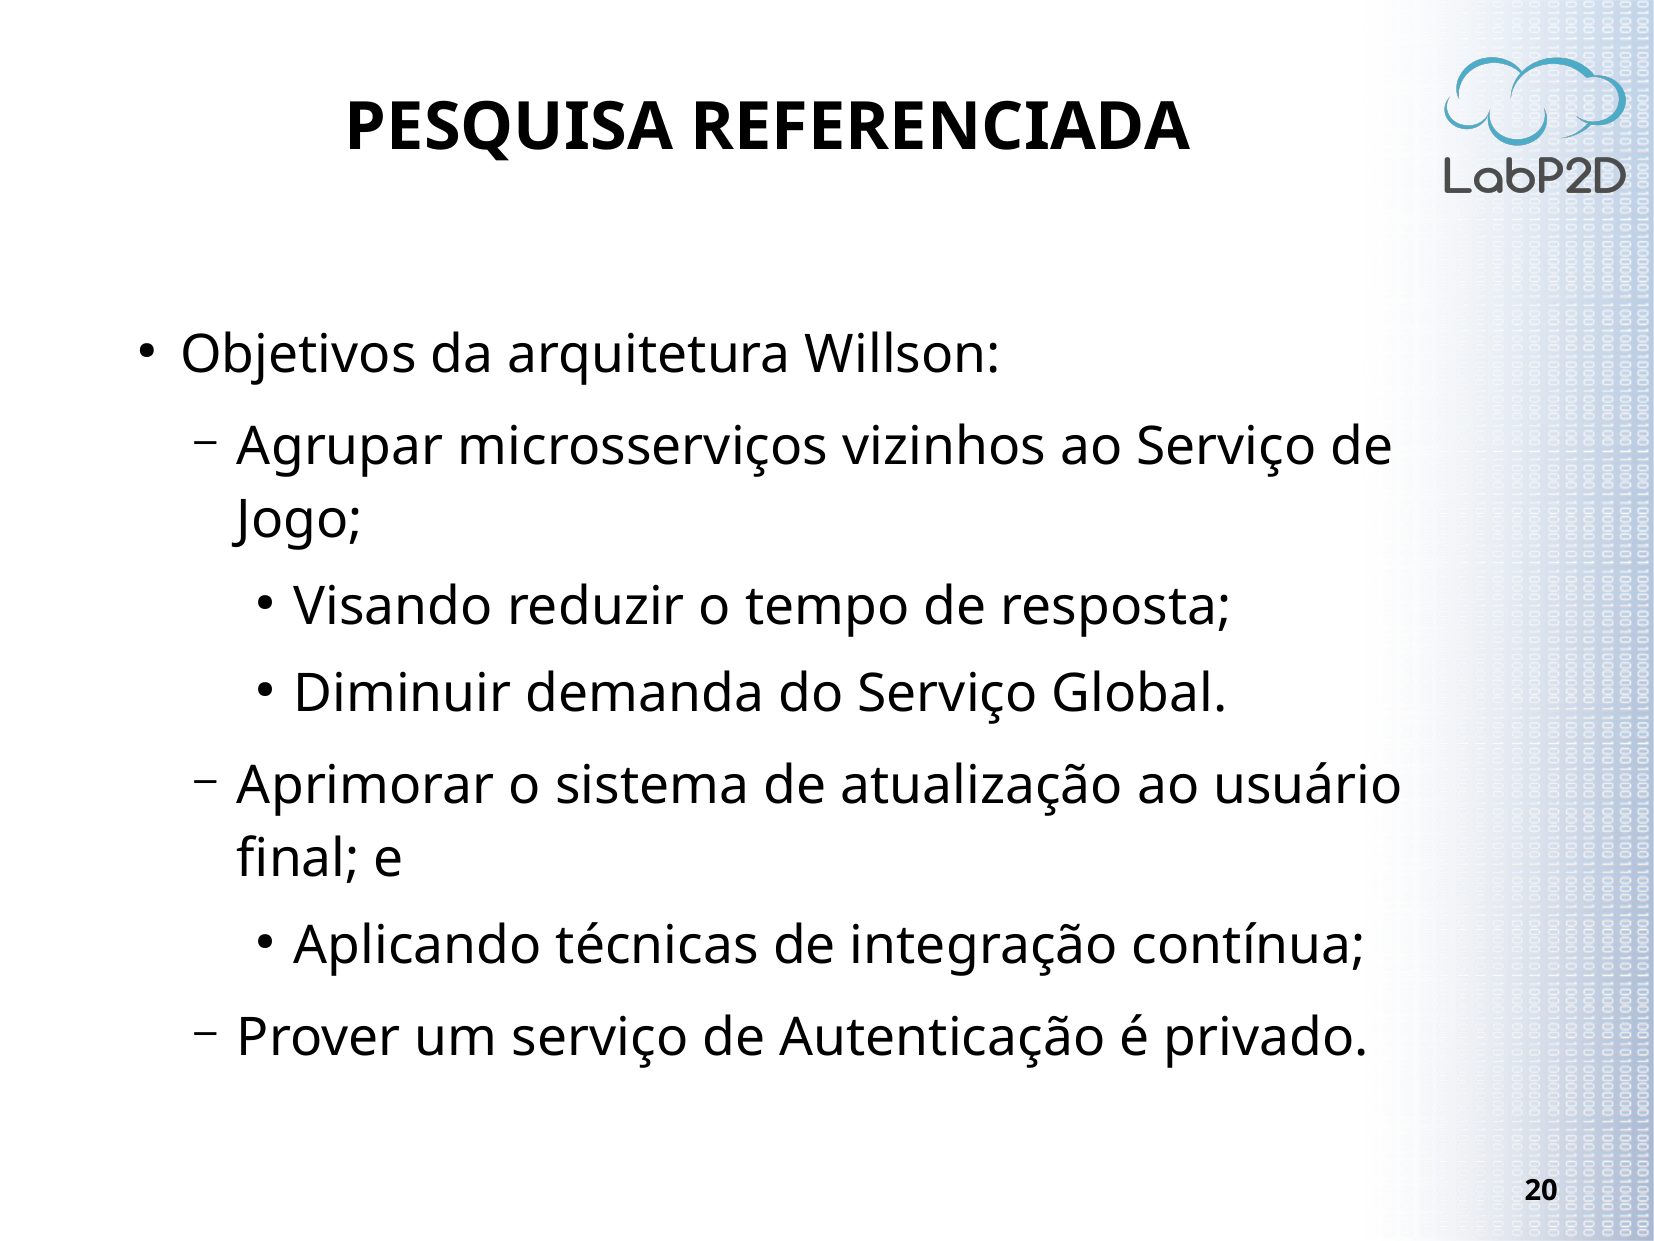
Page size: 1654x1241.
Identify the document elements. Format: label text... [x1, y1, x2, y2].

list Objetivos da arquitetura Willson: Agrupar microsserviços vizinhos ao Serviço de Jogo; Visando reduzir o tempo de resposta; Diminuir demanda do Serviço Global. Aprimorar o sistema de atualização ao usuário final; e Aplicando técnicas de integração contínua; Prover um serviço de Autenticação é privado. [123, 271, 1406, 1116]
picture [1360, 1, 1654, 1240]
title PESQUISA REFERENCIADA [82, 19, 1453, 227]
